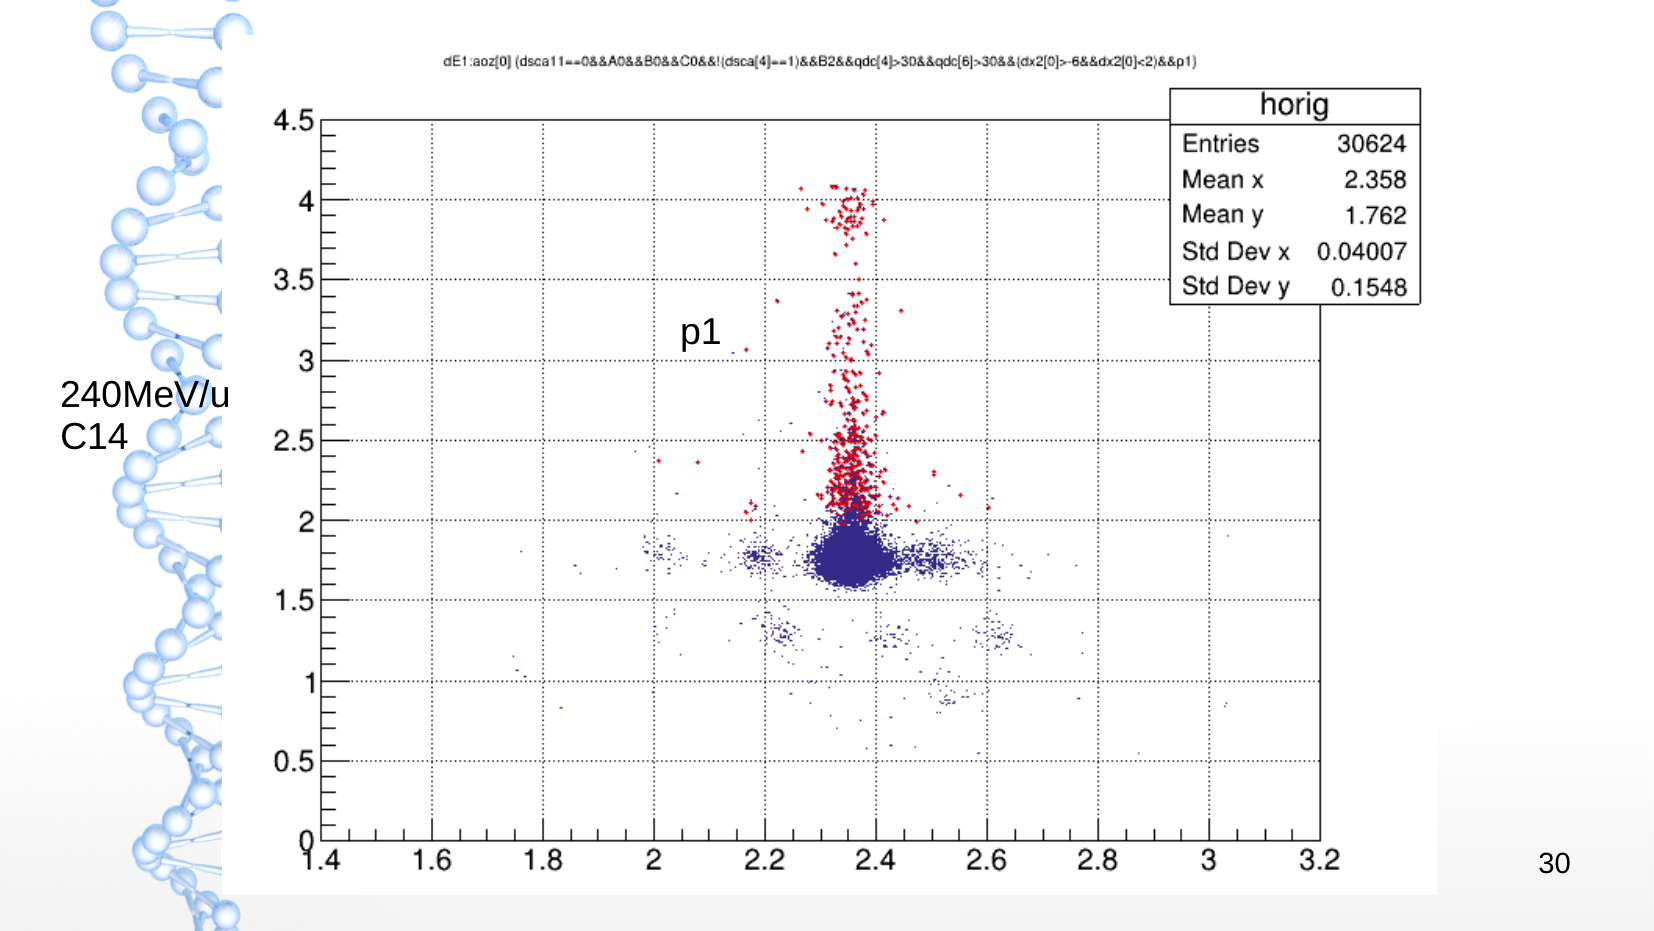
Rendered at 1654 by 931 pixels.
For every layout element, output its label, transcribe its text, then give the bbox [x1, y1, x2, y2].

text_box 240MeV/u C14 [45, 365, 285, 466]
picture [0, 0, 1654, 931]
text_box p1 [665, 303, 786, 361]
